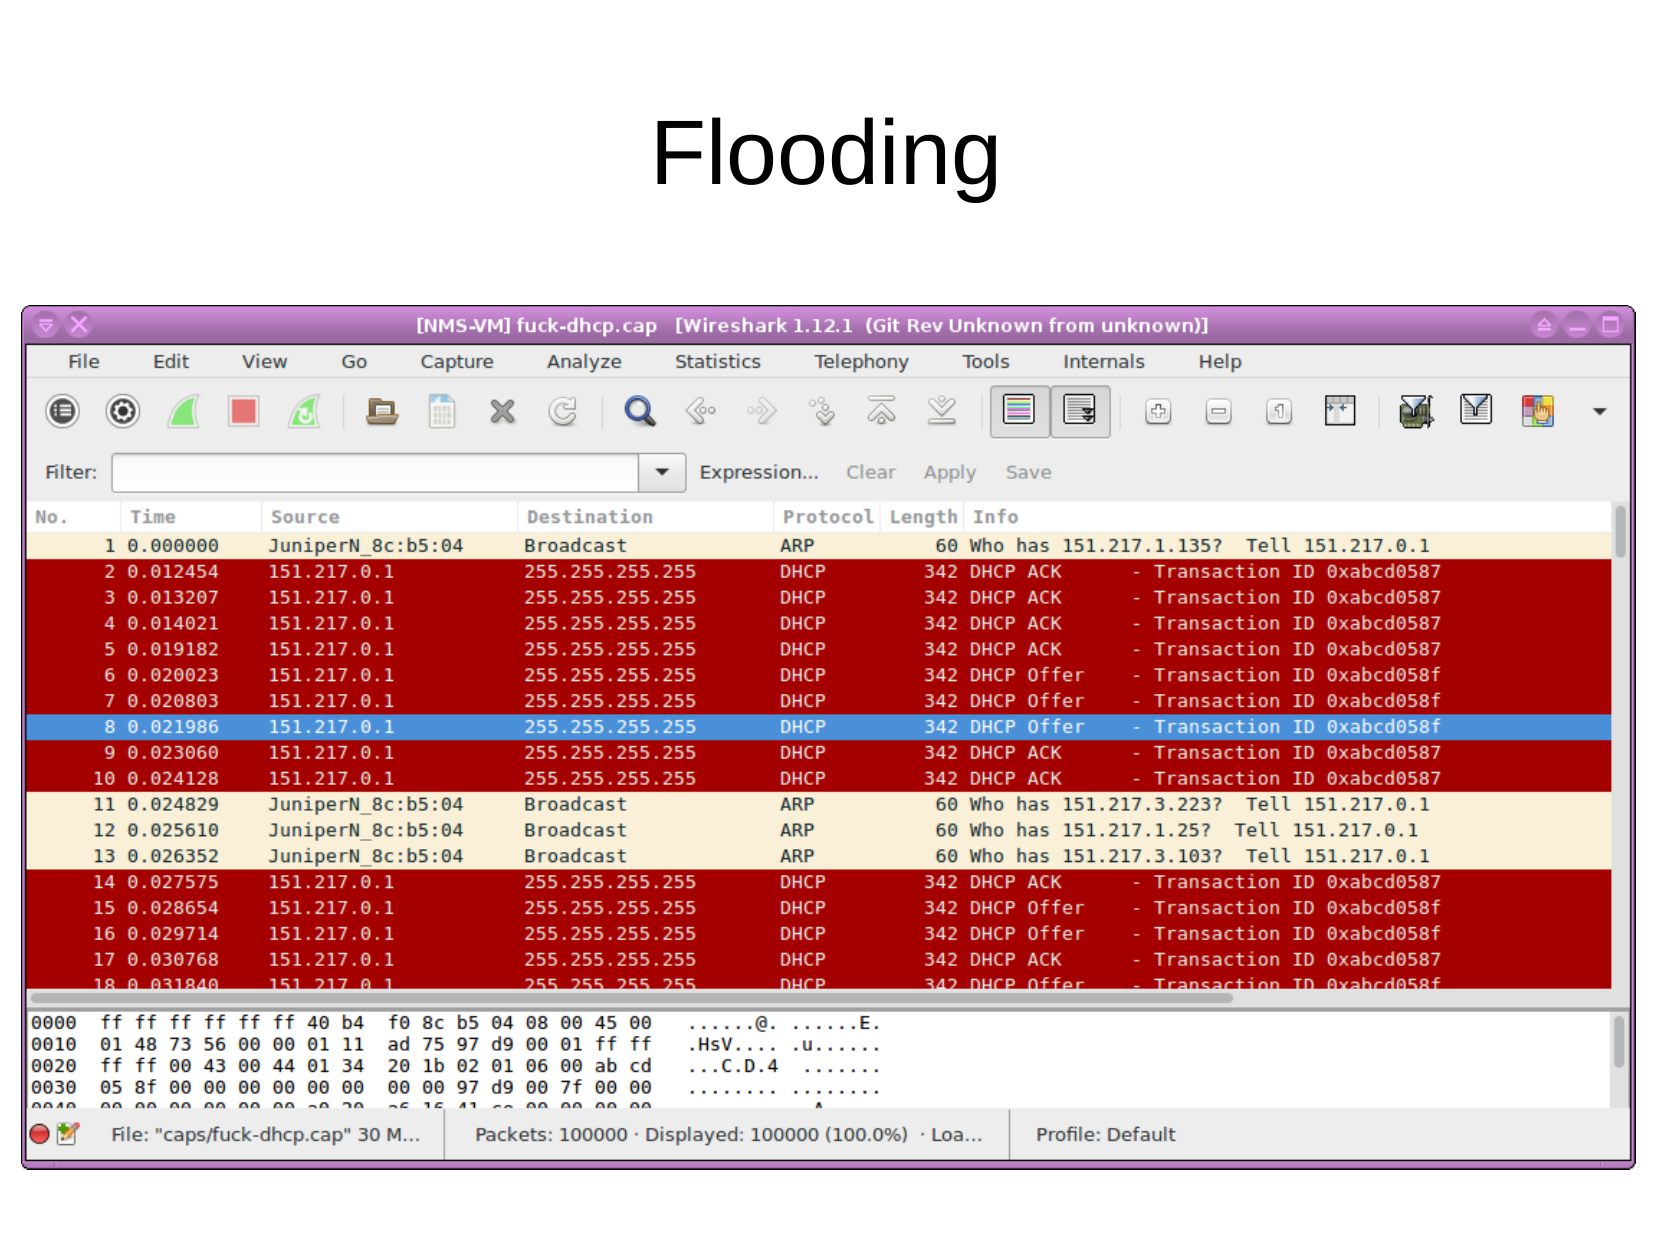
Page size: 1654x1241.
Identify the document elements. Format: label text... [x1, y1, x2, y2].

title Flooding [82, 49, 1571, 257]
picture [21, 305, 1636, 1171]
